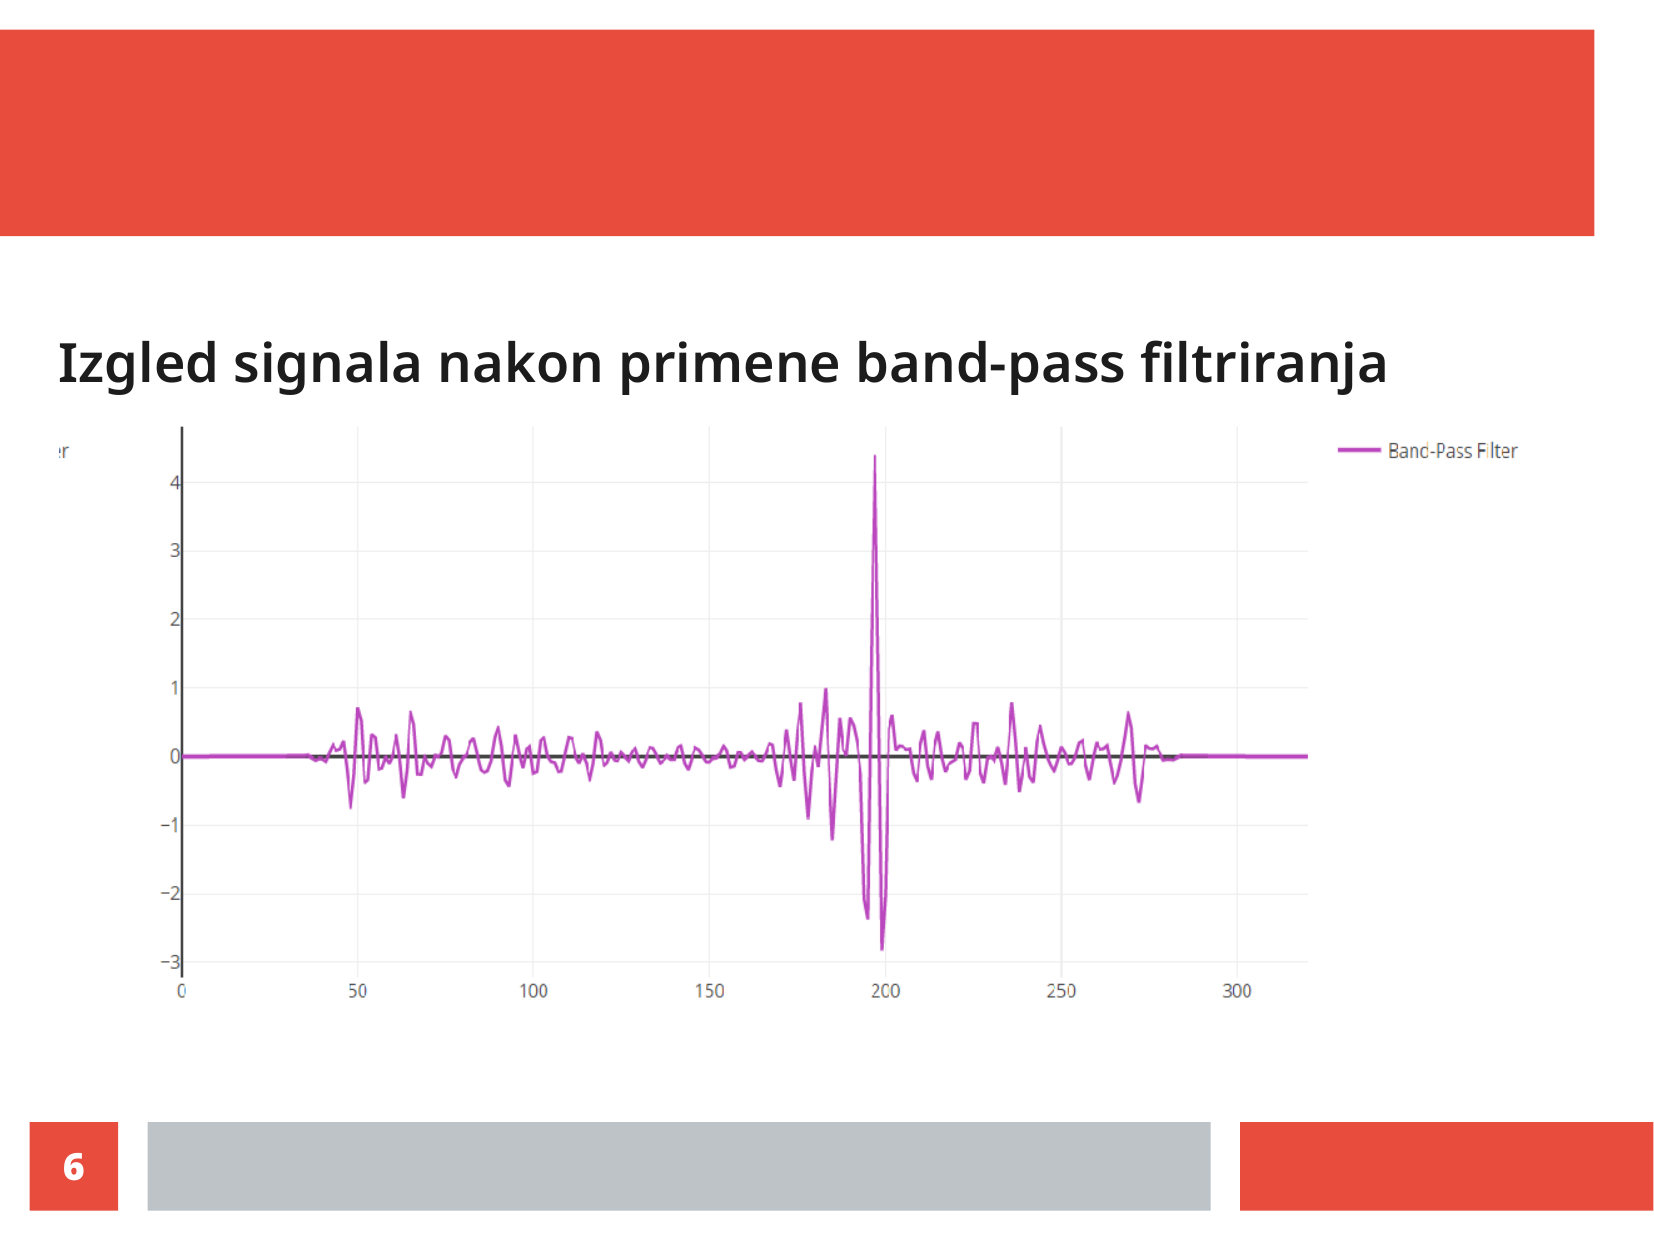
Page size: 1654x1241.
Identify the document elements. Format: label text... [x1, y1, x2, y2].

list Izgled signala nakon primene band-pass filtriranja [59, 324, 1565, 1093]
